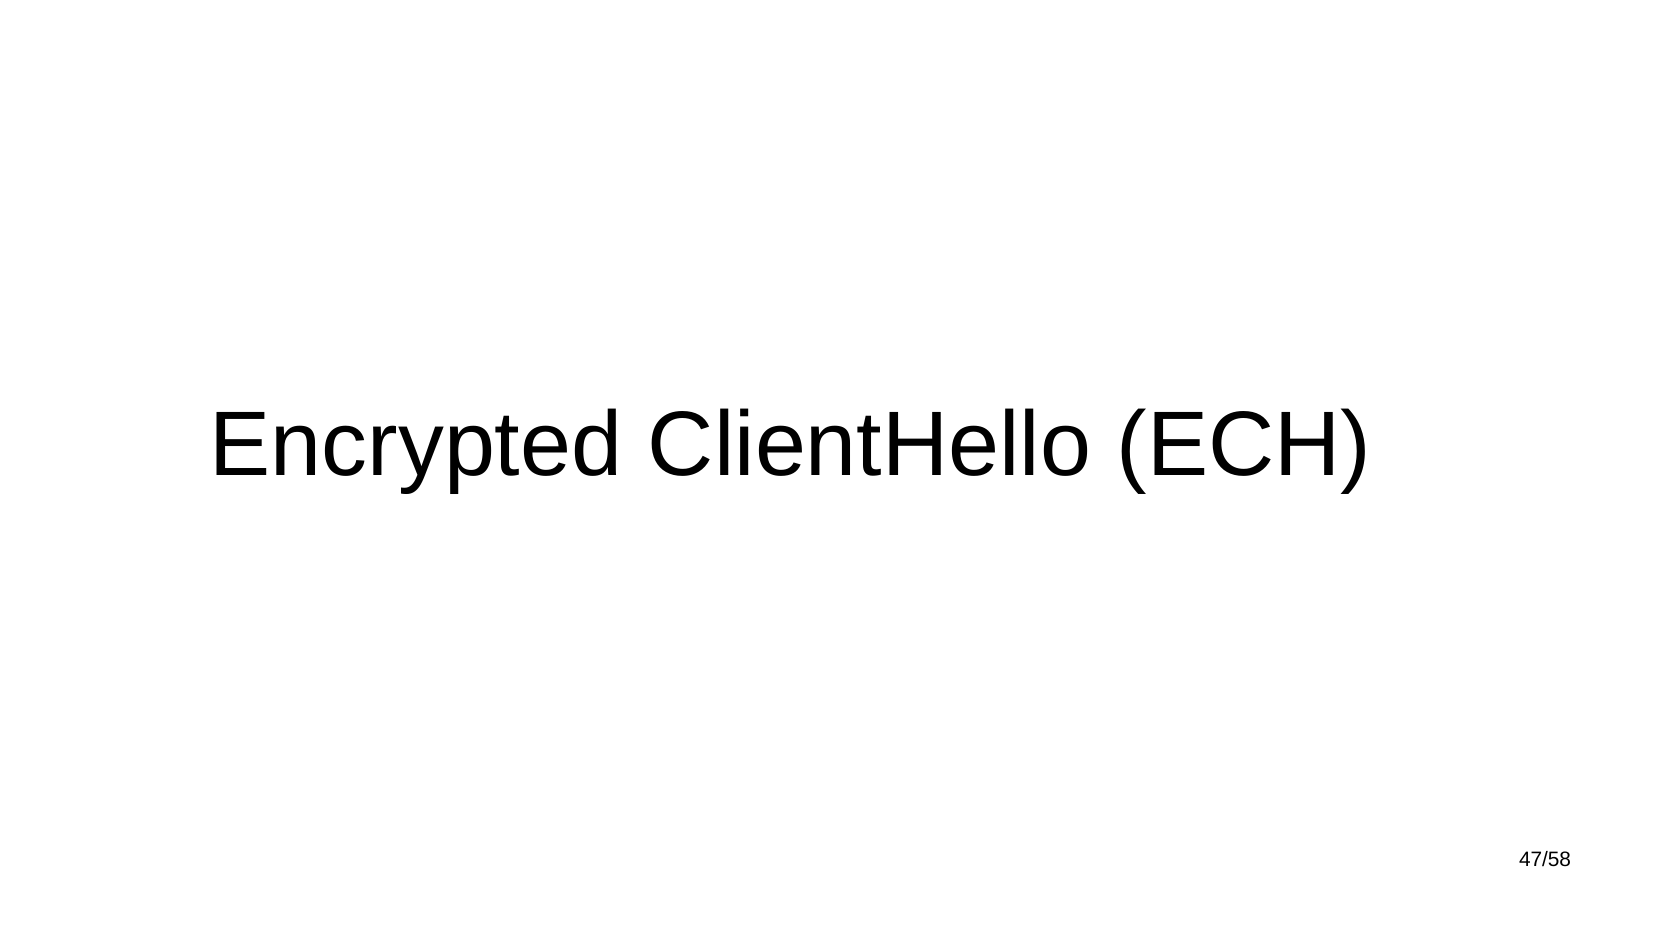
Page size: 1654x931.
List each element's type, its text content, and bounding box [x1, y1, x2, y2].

title Encrypted ClientHello (ECH) [47, 366, 1536, 522]
